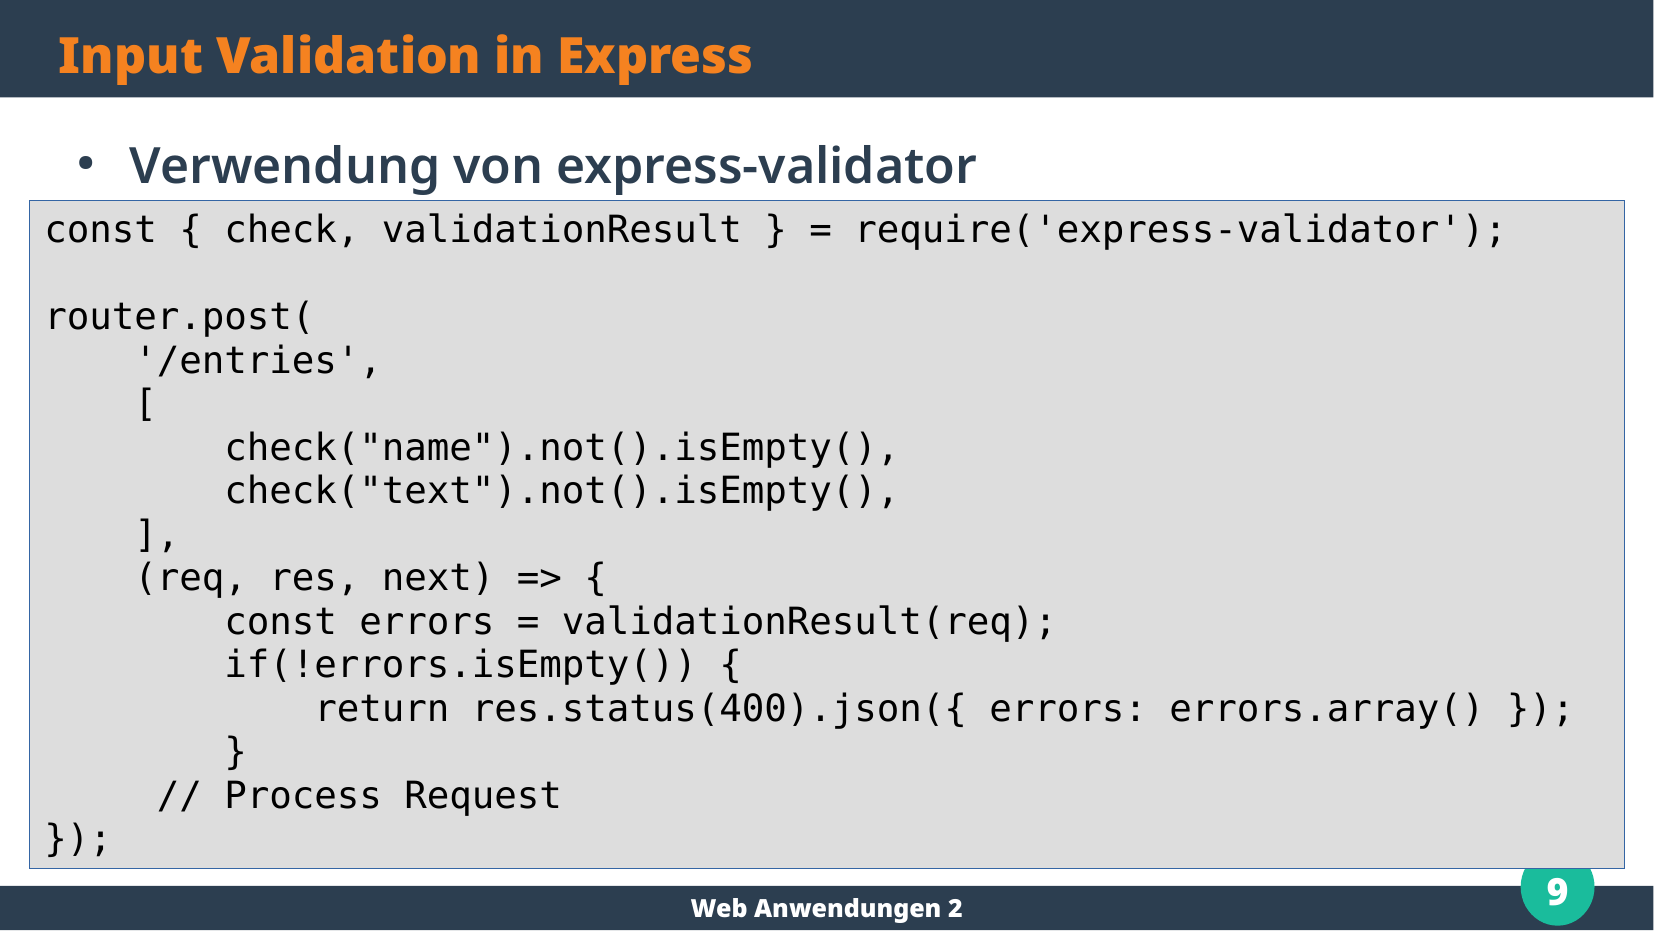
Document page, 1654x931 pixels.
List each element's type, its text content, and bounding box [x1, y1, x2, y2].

title Input Validation in Express [59, 8, 1595, 89]
list Verwendung von express-validator [59, 129, 1595, 200]
text_box const { check, validationResult } = require('express-validator'); router.post( '/entries', [ check("name").not().isEmpty(), check("text").not().isEmpty(), ], (req, res, next) => { const errors = validationResult(req); if(!errors.isEmpty()) { return res.status(400).json({ errors: errors.array() }); } // Process Request }); [29, 200, 1625, 869]
